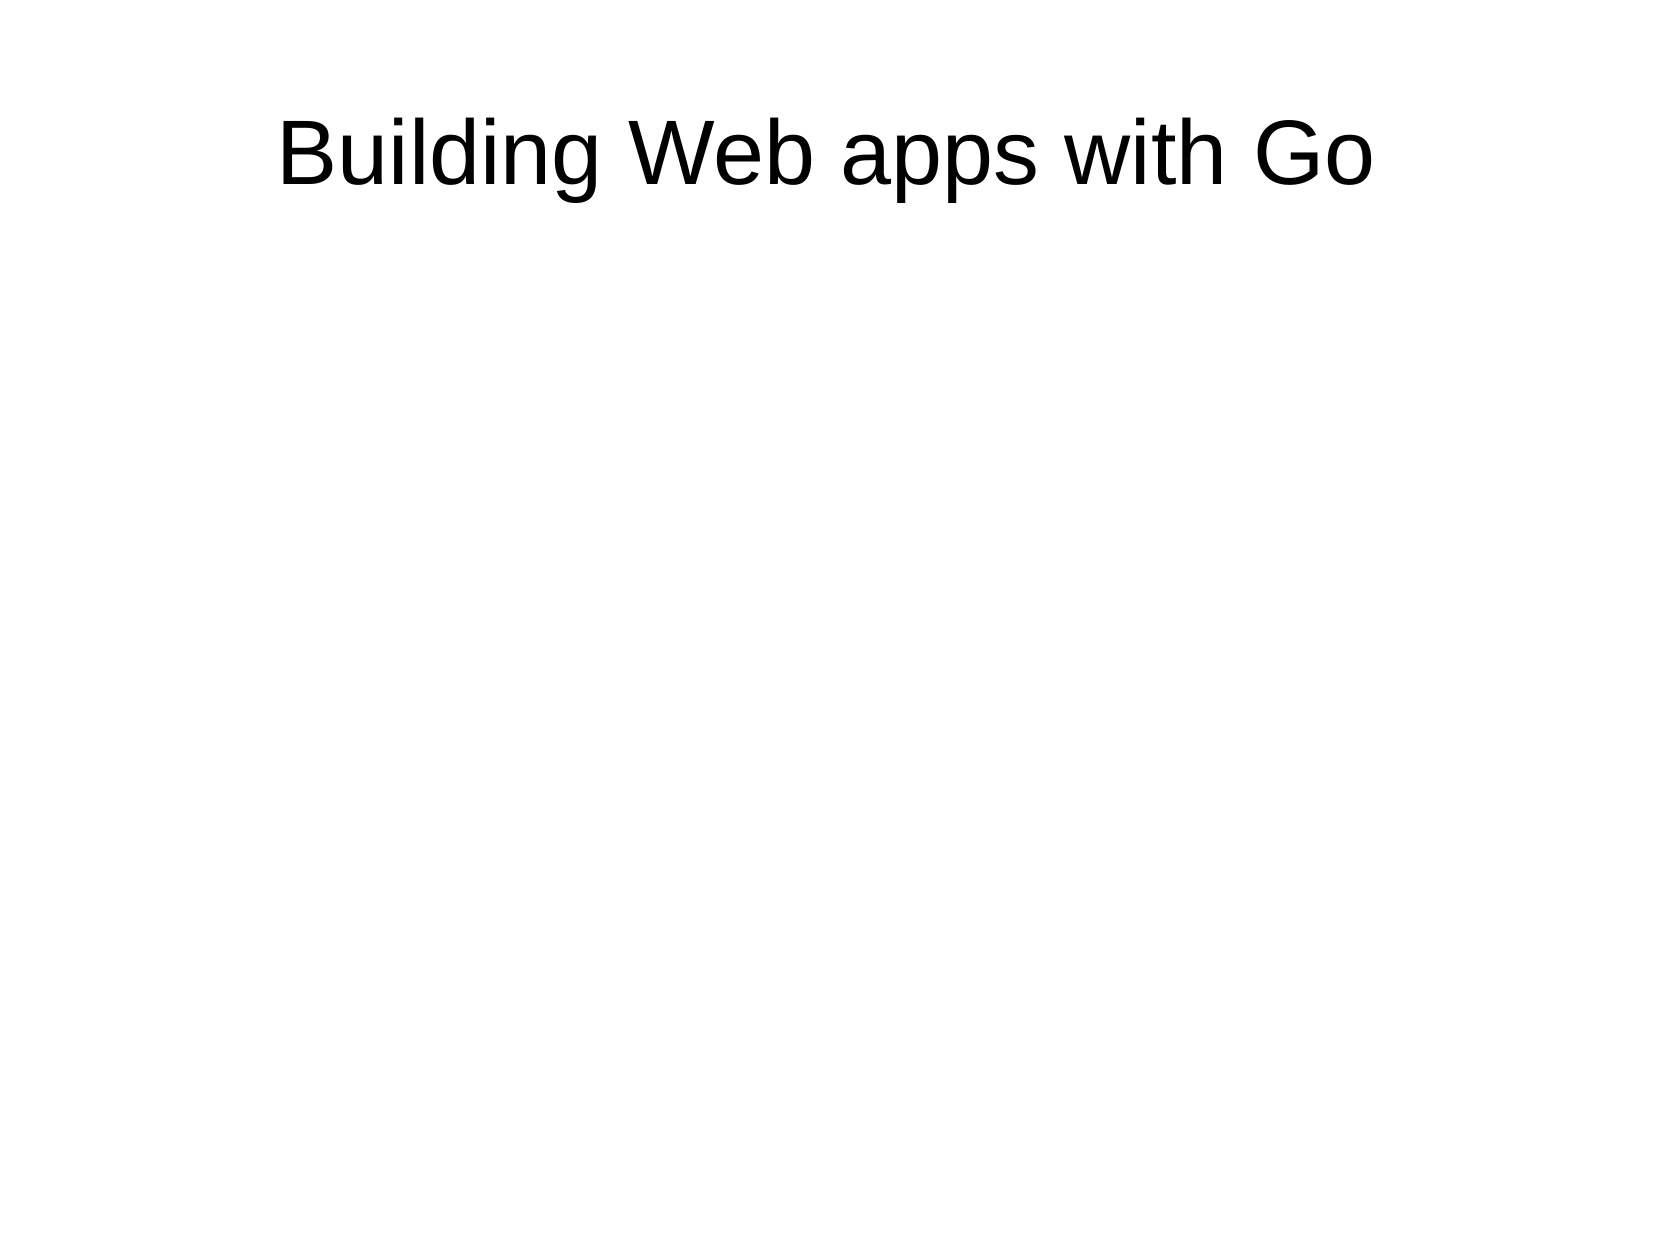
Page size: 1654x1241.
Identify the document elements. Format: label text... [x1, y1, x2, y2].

title Building Web apps with Go [82, 49, 1571, 257]
